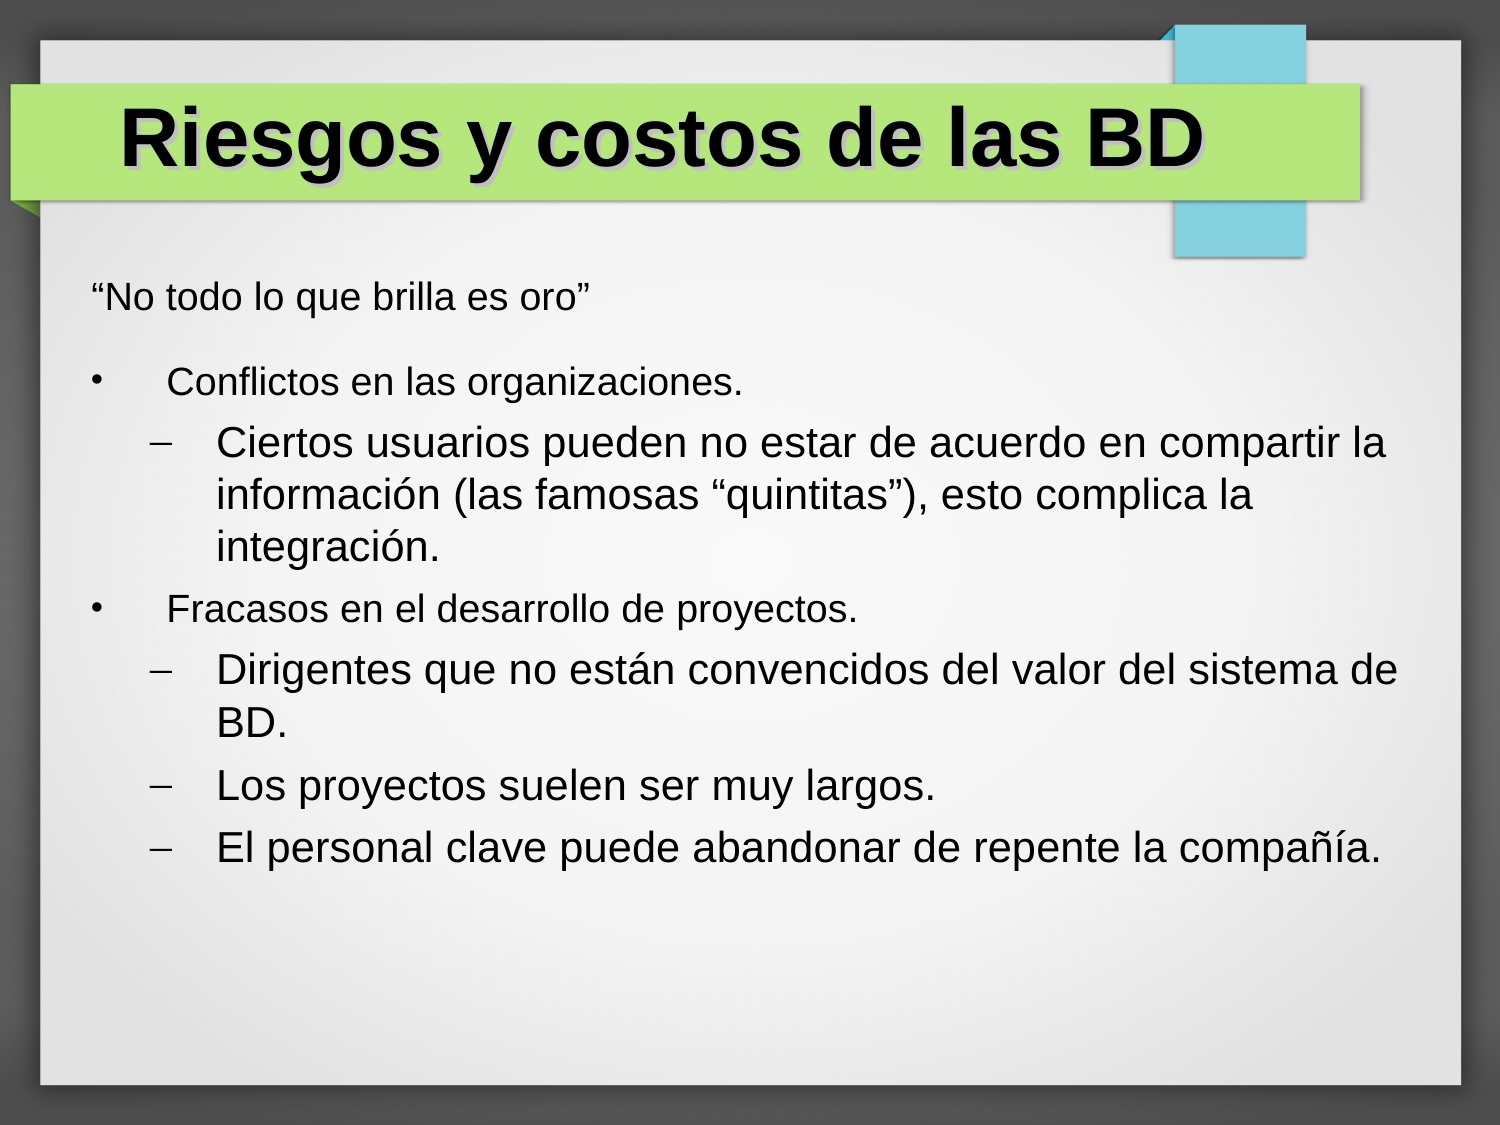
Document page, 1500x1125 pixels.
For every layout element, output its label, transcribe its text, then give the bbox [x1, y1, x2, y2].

title Riesgos y costos de las BD [75, 85, 1312, 193]
picture [0, 0, 1500, 1125]
list “No todo lo que brilla es oro” Conflictos en las organizaciones. Ciertos usuarios pueden no estar de acuerdo en compartir la información (las famosas “quintitas”), esto complica la integración. Fracasos en el desarrollo de proyectos. Dirigentes que no están convencidos del valor del sistema de BD. Los proyectos suelen ser muy largos. El personal clave puede abandonar de repente la compañía. [75, 267, 1426, 921]
